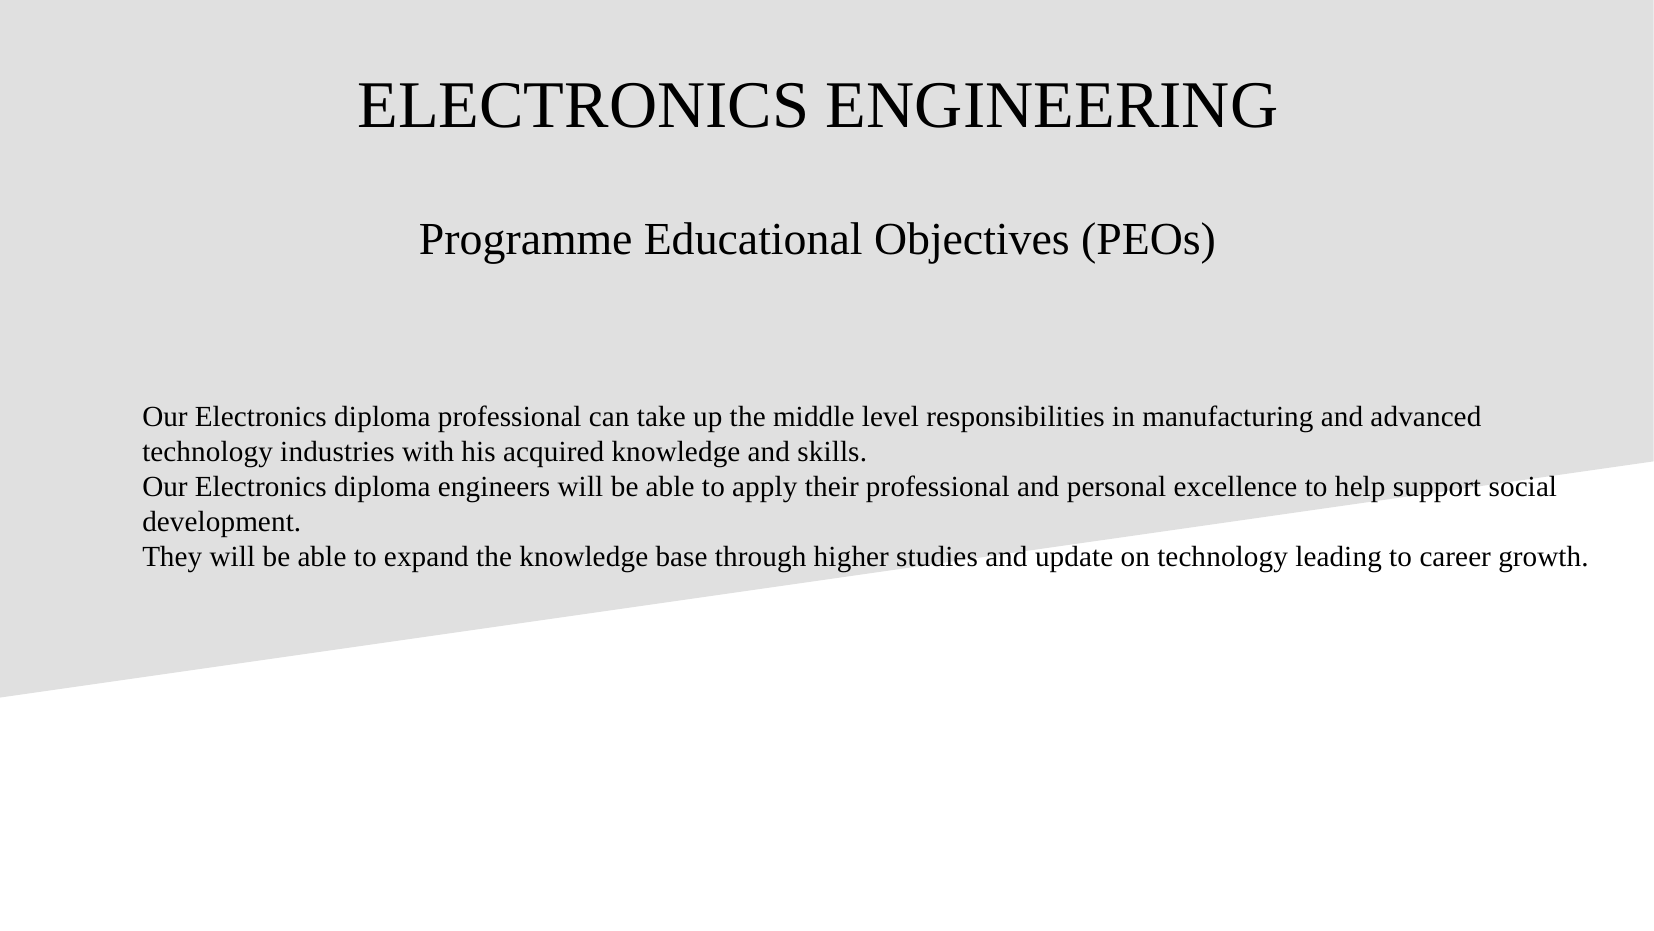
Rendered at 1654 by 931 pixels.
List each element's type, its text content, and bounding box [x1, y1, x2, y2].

text_box ELECTRONICS ENGINEERING [342, 53, 1454, 217]
text_box Programme Educational Objectives (PEOs) [404, 201, 1232, 267]
text_box Our Electronics diploma professional can take up the middle level responsibilities in manufacturing and advanced technology industries with his acquired knowledge and skills. Our Electronics diploma engineers will be able to apply their professional and personal excellence to help support social development. They will be able to expand the knowledge base through higher studies and update on technology leading to career growth. [127, 389, 1630, 673]
